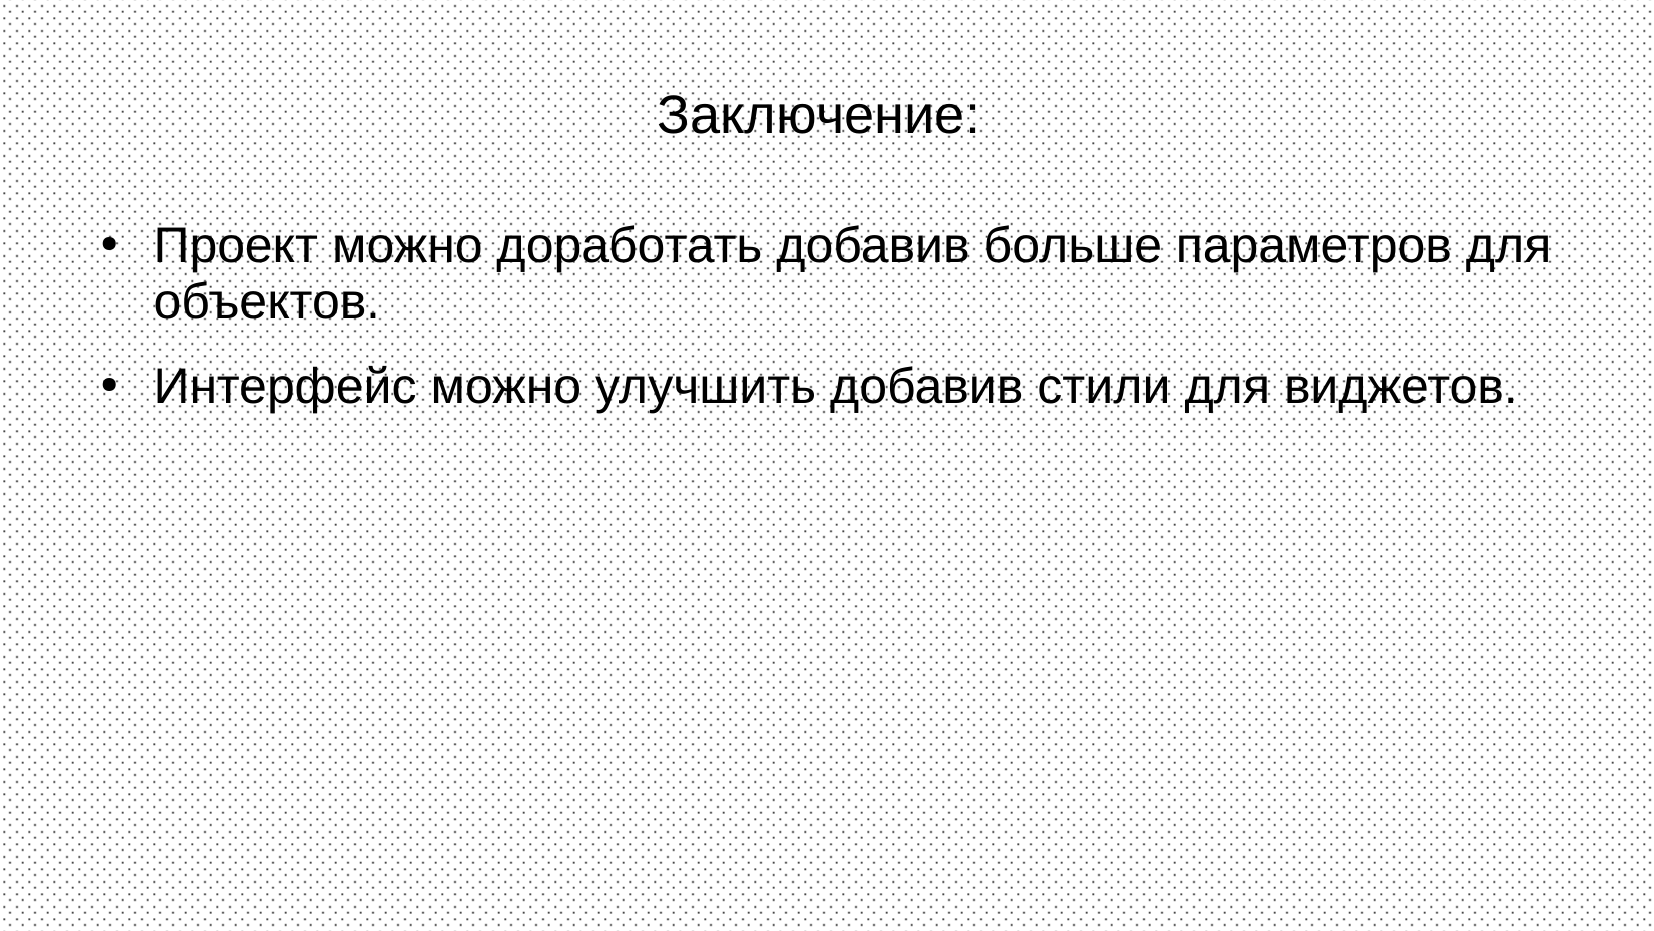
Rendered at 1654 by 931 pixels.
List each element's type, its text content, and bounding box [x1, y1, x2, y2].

picture [0, 0, 1654, 931]
title Заключение: [82, 37, 1571, 193]
list Проект можно доработать добавив больше параметров для объектов. Интерфейс можно улучшить добавив стили для виджетов. [82, 217, 1571, 758]
